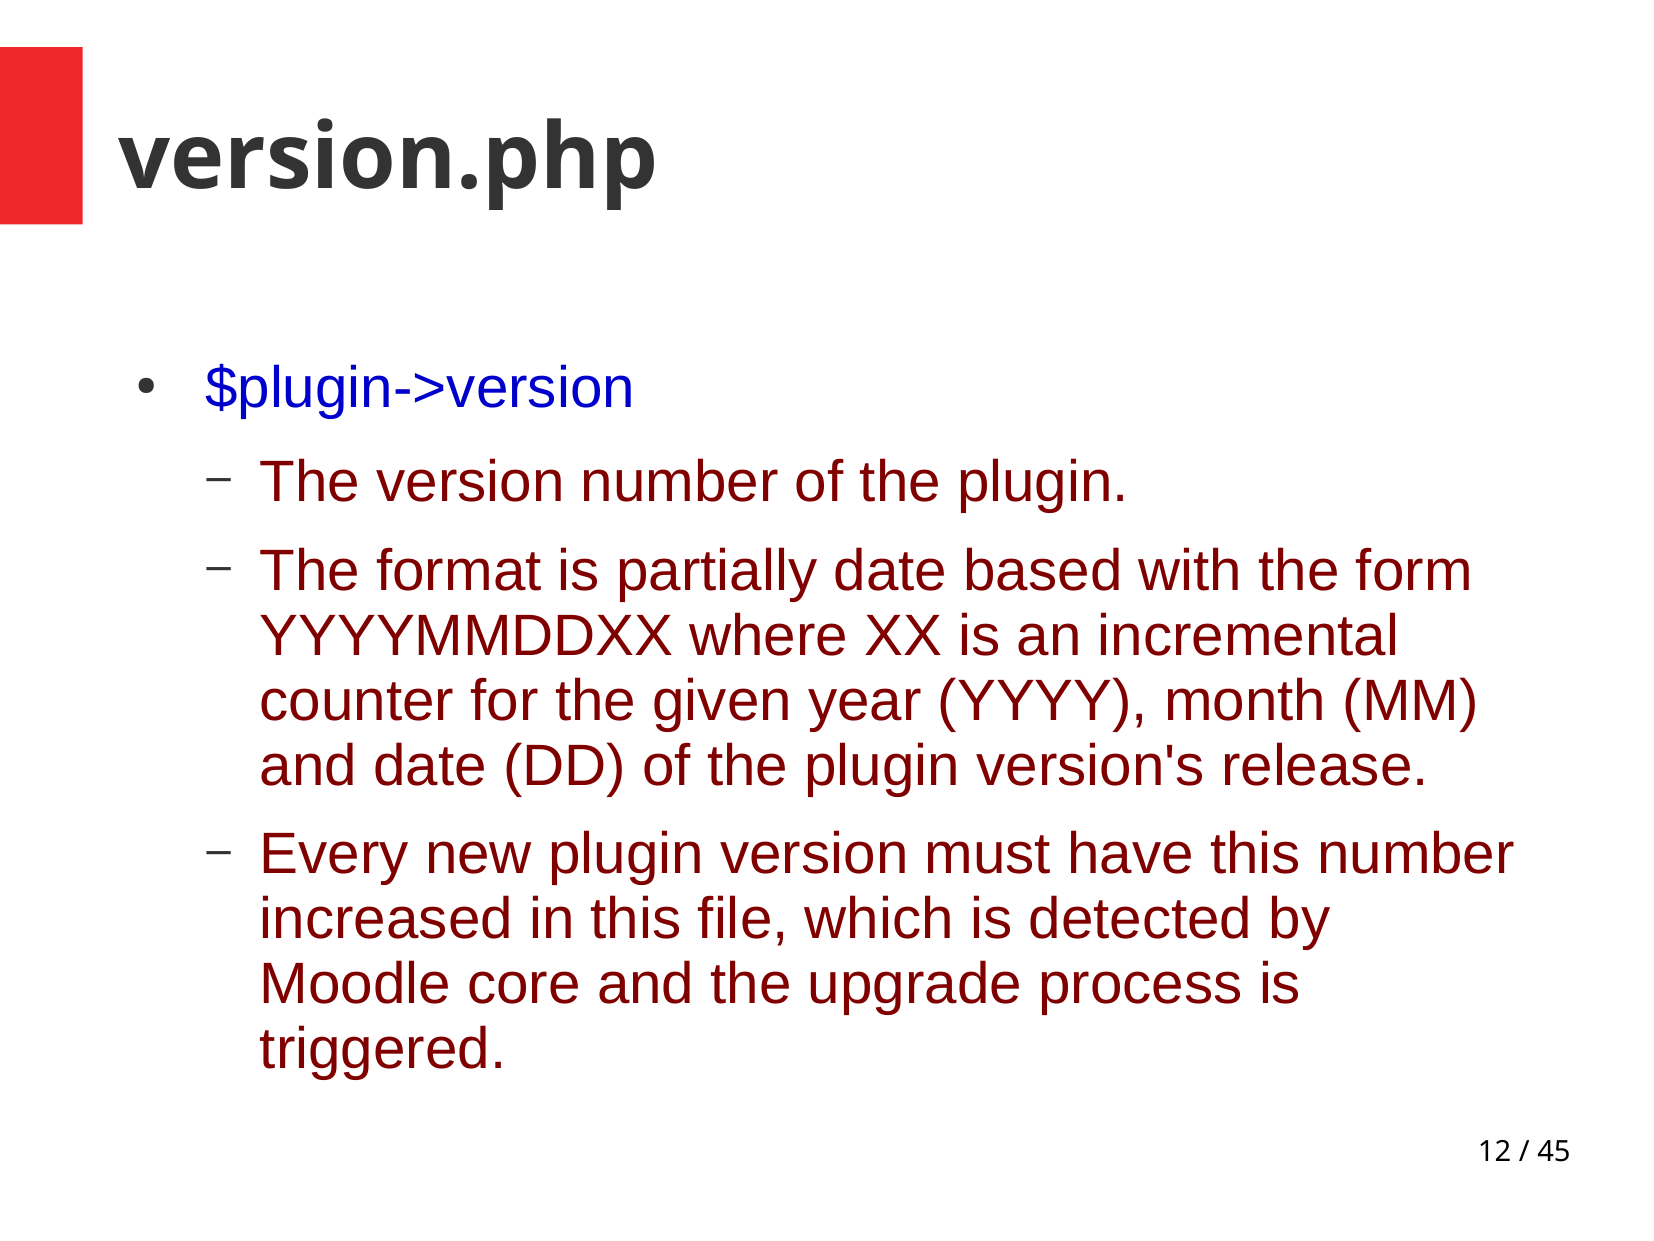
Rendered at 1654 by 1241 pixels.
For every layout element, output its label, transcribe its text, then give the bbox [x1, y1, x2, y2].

list $plugin->version The version number of the plugin. The format is partially date based with the form YYYYMMDDXX where XX is an incremental counter for the given year (YYYY), month (MM) and date (DD) of the plugin version's release. Every new plugin version must have this number increased in this file, which is detected by Moodle core and the upgrade process is triggered. [118, 354, 1536, 1074]
title version.php [118, 49, 1571, 257]
